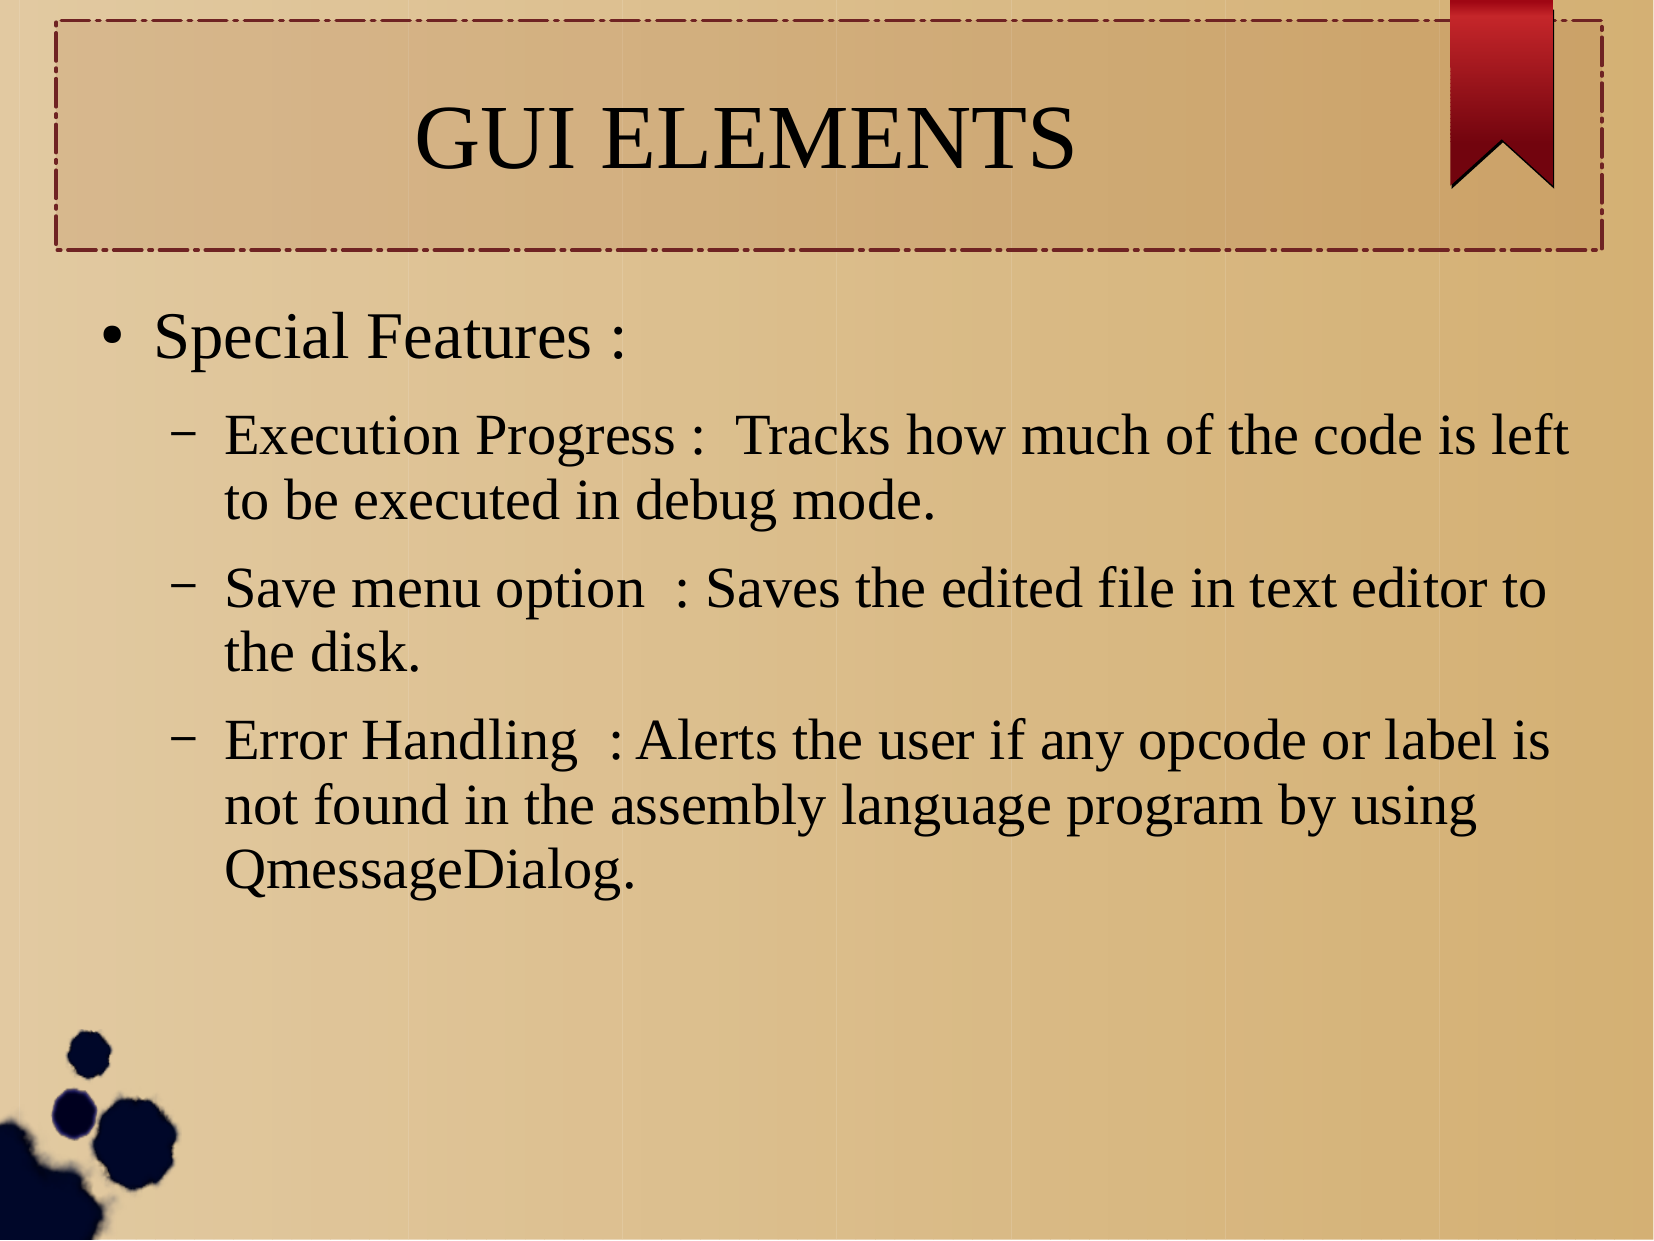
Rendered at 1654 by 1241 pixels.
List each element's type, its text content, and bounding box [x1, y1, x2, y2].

title GUI ELEMENTS [82, 47, 1412, 229]
list Special Features : Execution Progress : Tracks how much of the code is left to be executed in debug mode. Save menu option : Saves the edited file in text editor to the disk. Error Handling : Alerts the user if any opcode or label is not found in the assembly language program by using QmessageDialog. [82, 299, 1571, 1019]
